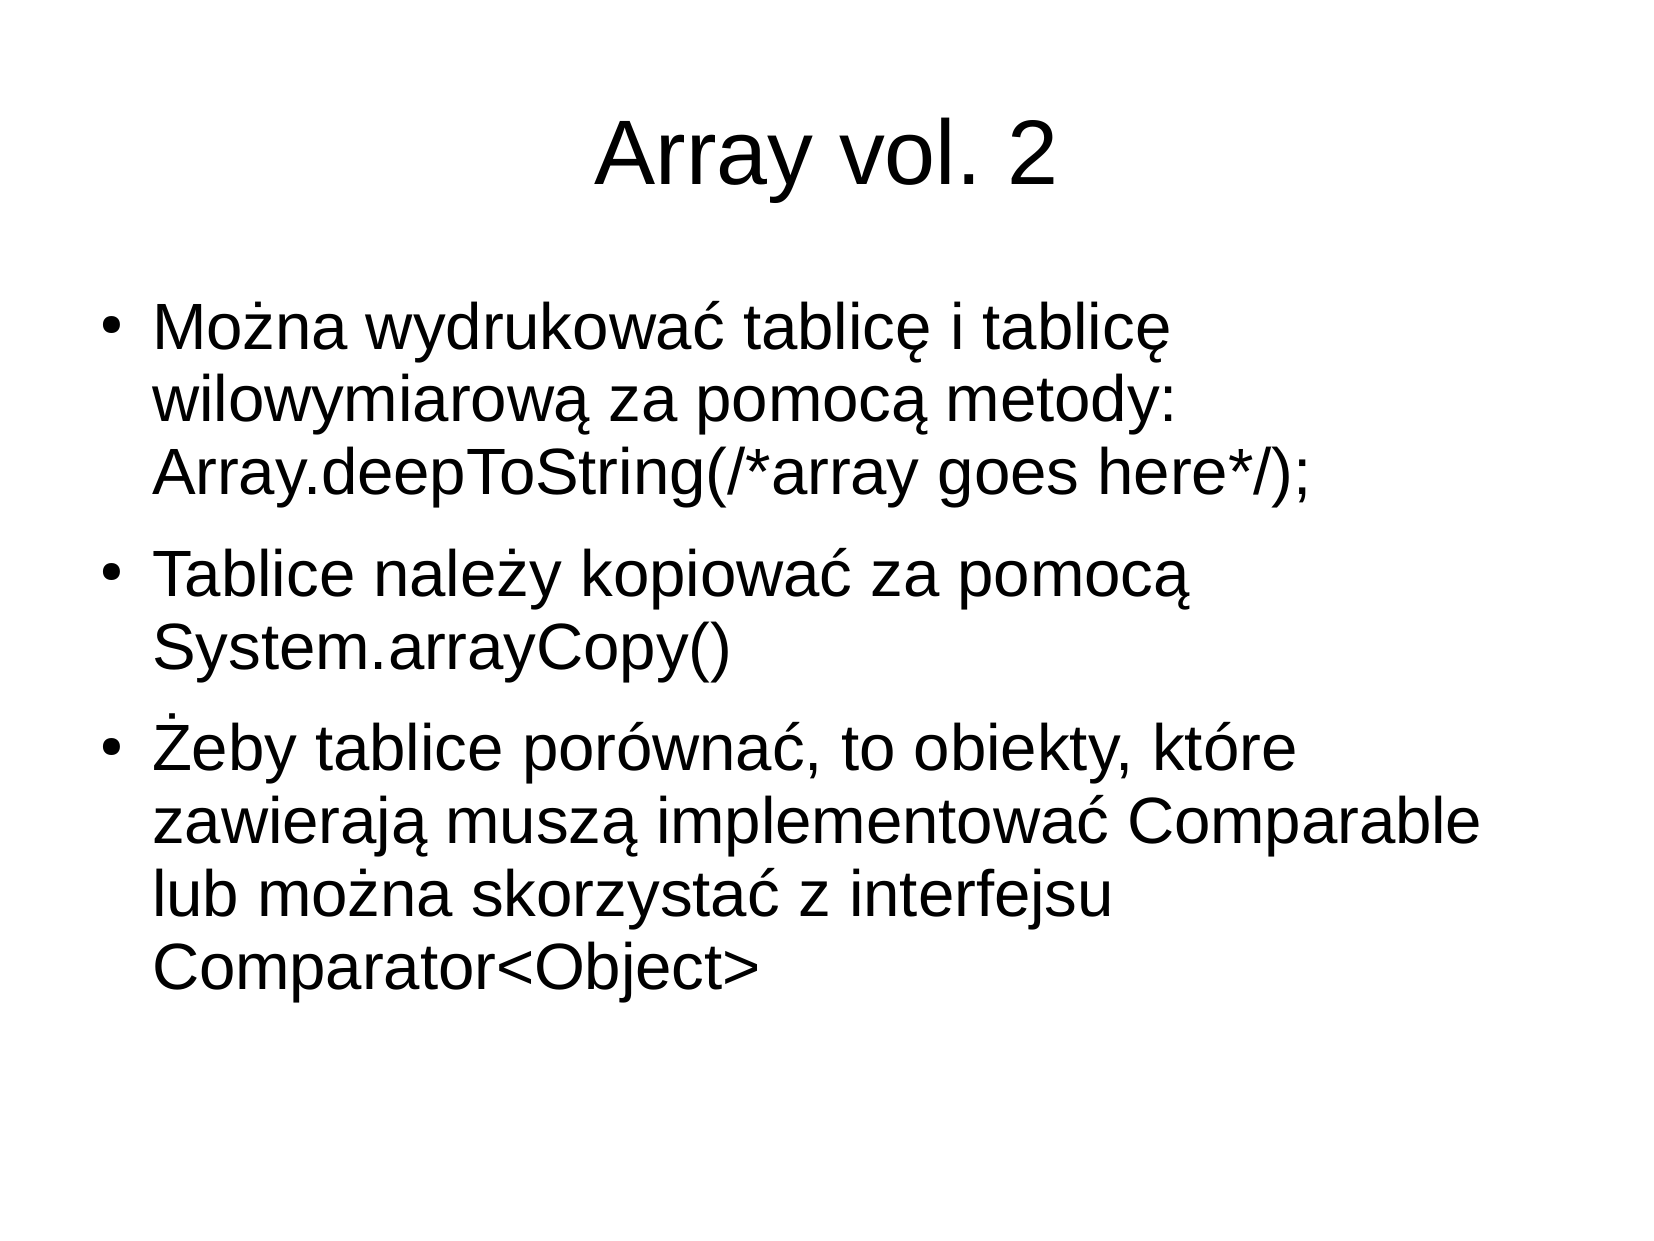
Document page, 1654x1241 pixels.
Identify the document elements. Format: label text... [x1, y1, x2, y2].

title Array vol. 2 [82, 49, 1571, 257]
list Można wydrukować tablicę i tablicę wilowymiarową za pomocą metody: Array.deepToString(/*array goes here*/); Tablice należy kopiować za pomocą System.arrayCopy() Żeby tablice porównać, to obiekty, które zawierają muszą implementować Comparable lub można skorzystać z interfejsu Comparator<Object> [82, 290, 1571, 1010]
